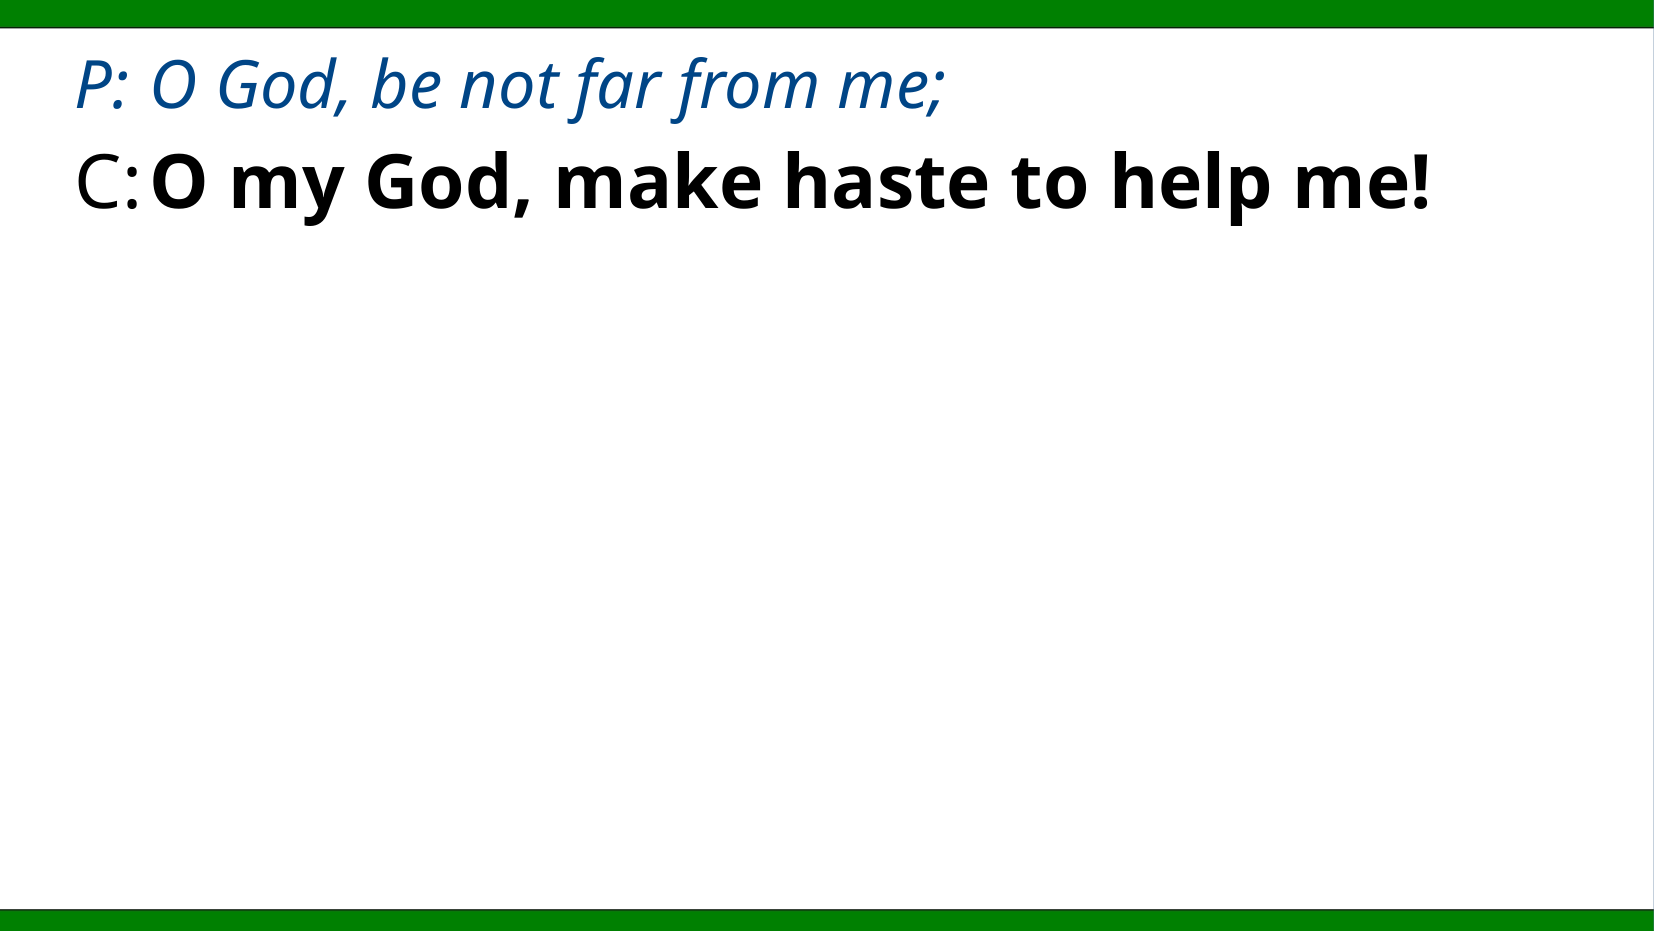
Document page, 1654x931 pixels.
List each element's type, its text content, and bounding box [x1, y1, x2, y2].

picture [0, 0, 1654, 931]
text_box P: O God, be not far from me; C: O my God, make haste to help me! [60, 30, 1576, 234]
